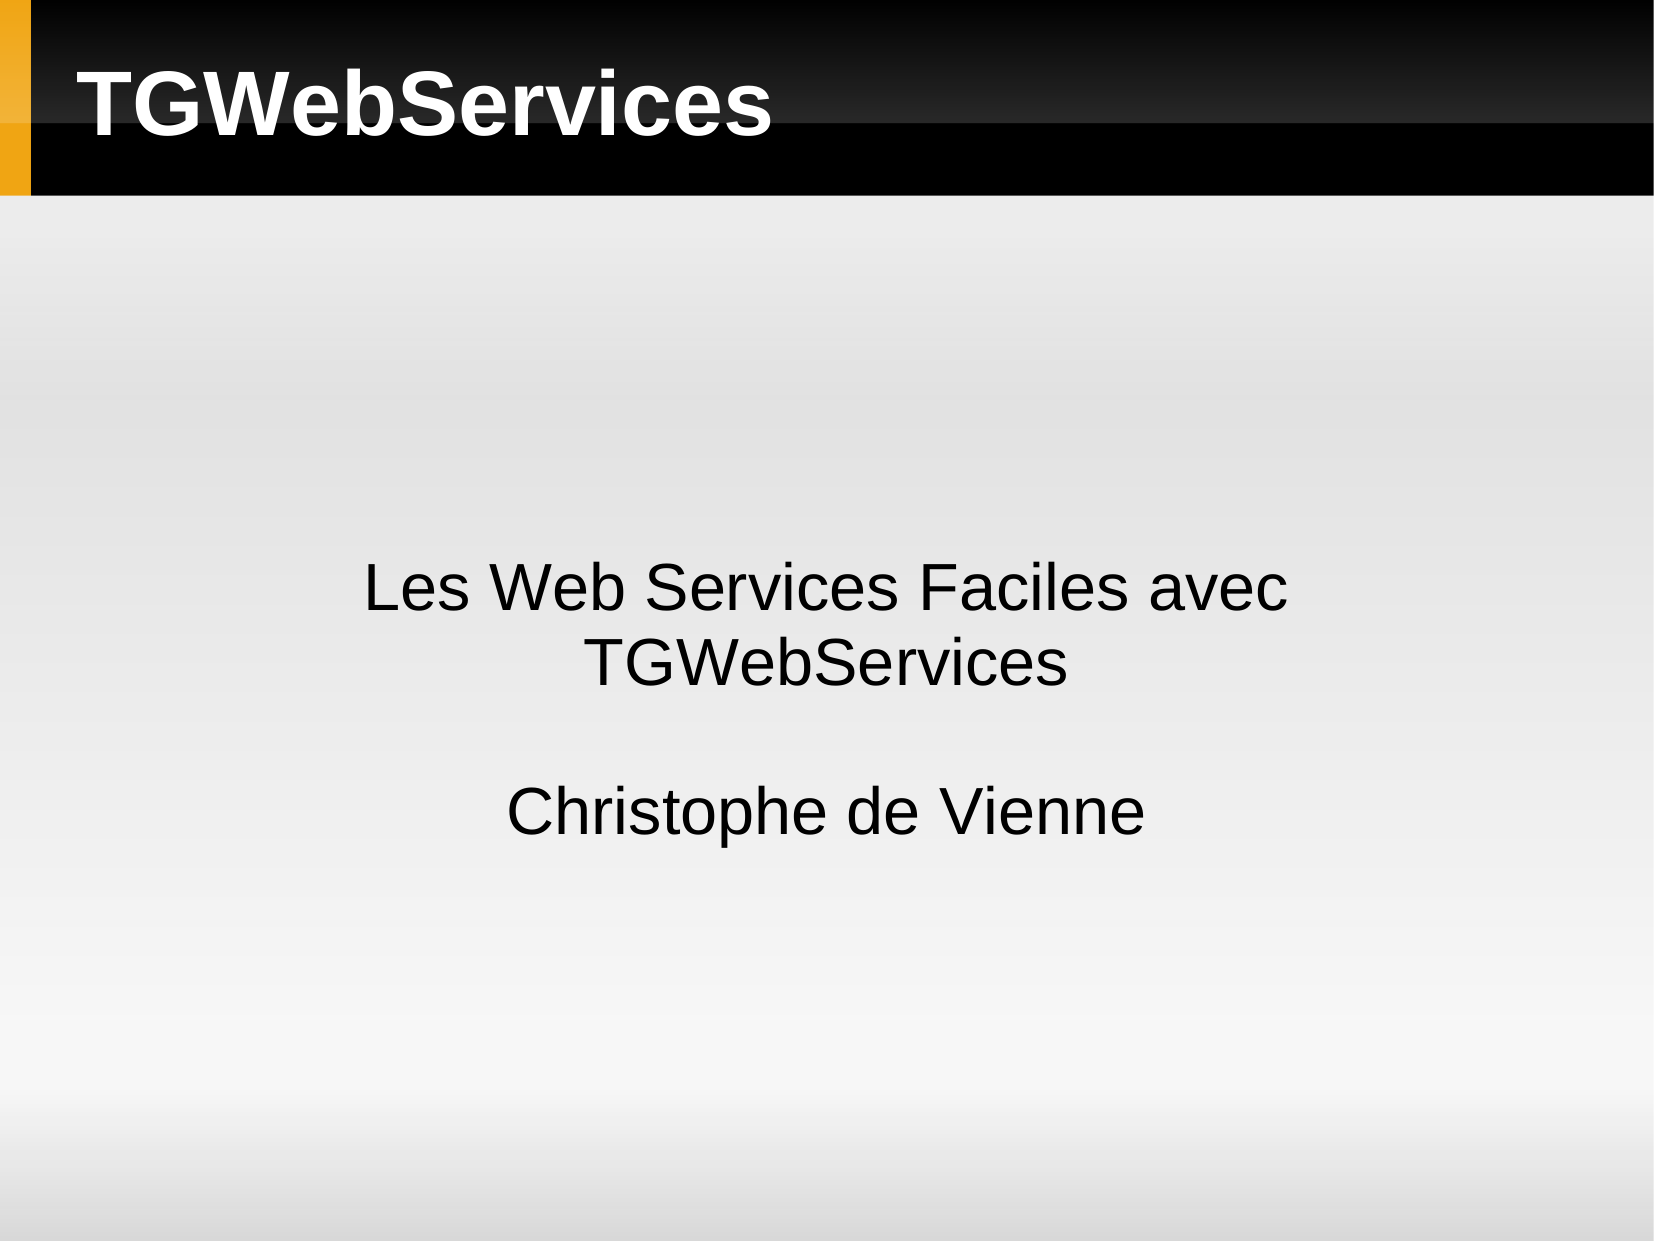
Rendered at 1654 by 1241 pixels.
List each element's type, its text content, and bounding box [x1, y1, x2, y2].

subtitle Les Web Services Faciles avec TGWebServices Christophe de Vienne [82, 297, 1571, 1102]
picture [0, 0, 1654, 1241]
title TGWebServices [76, 0, 1565, 208]
